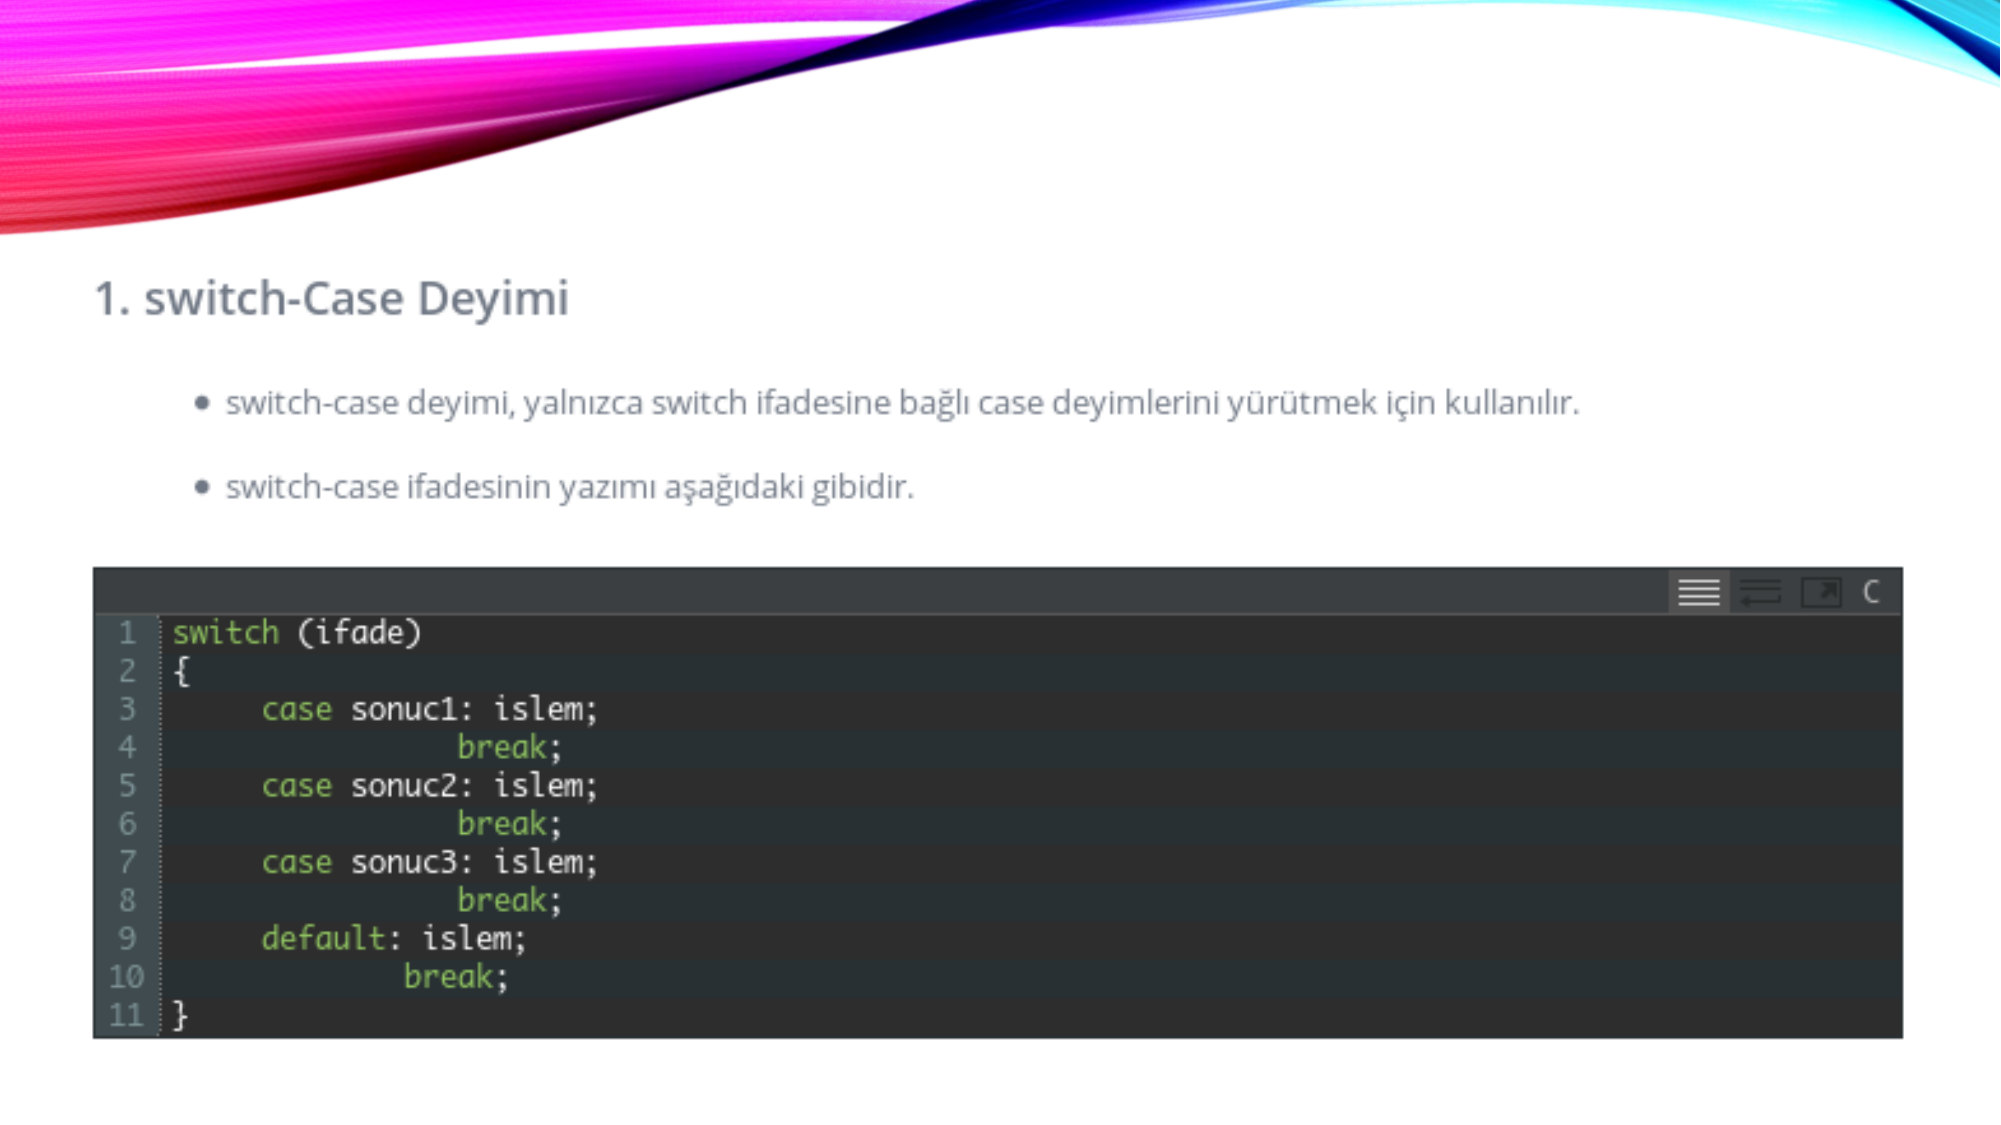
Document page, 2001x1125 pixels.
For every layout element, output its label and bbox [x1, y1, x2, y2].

picture [58, 267, 1932, 1066]
picture [0, 0, 2000, 237]
